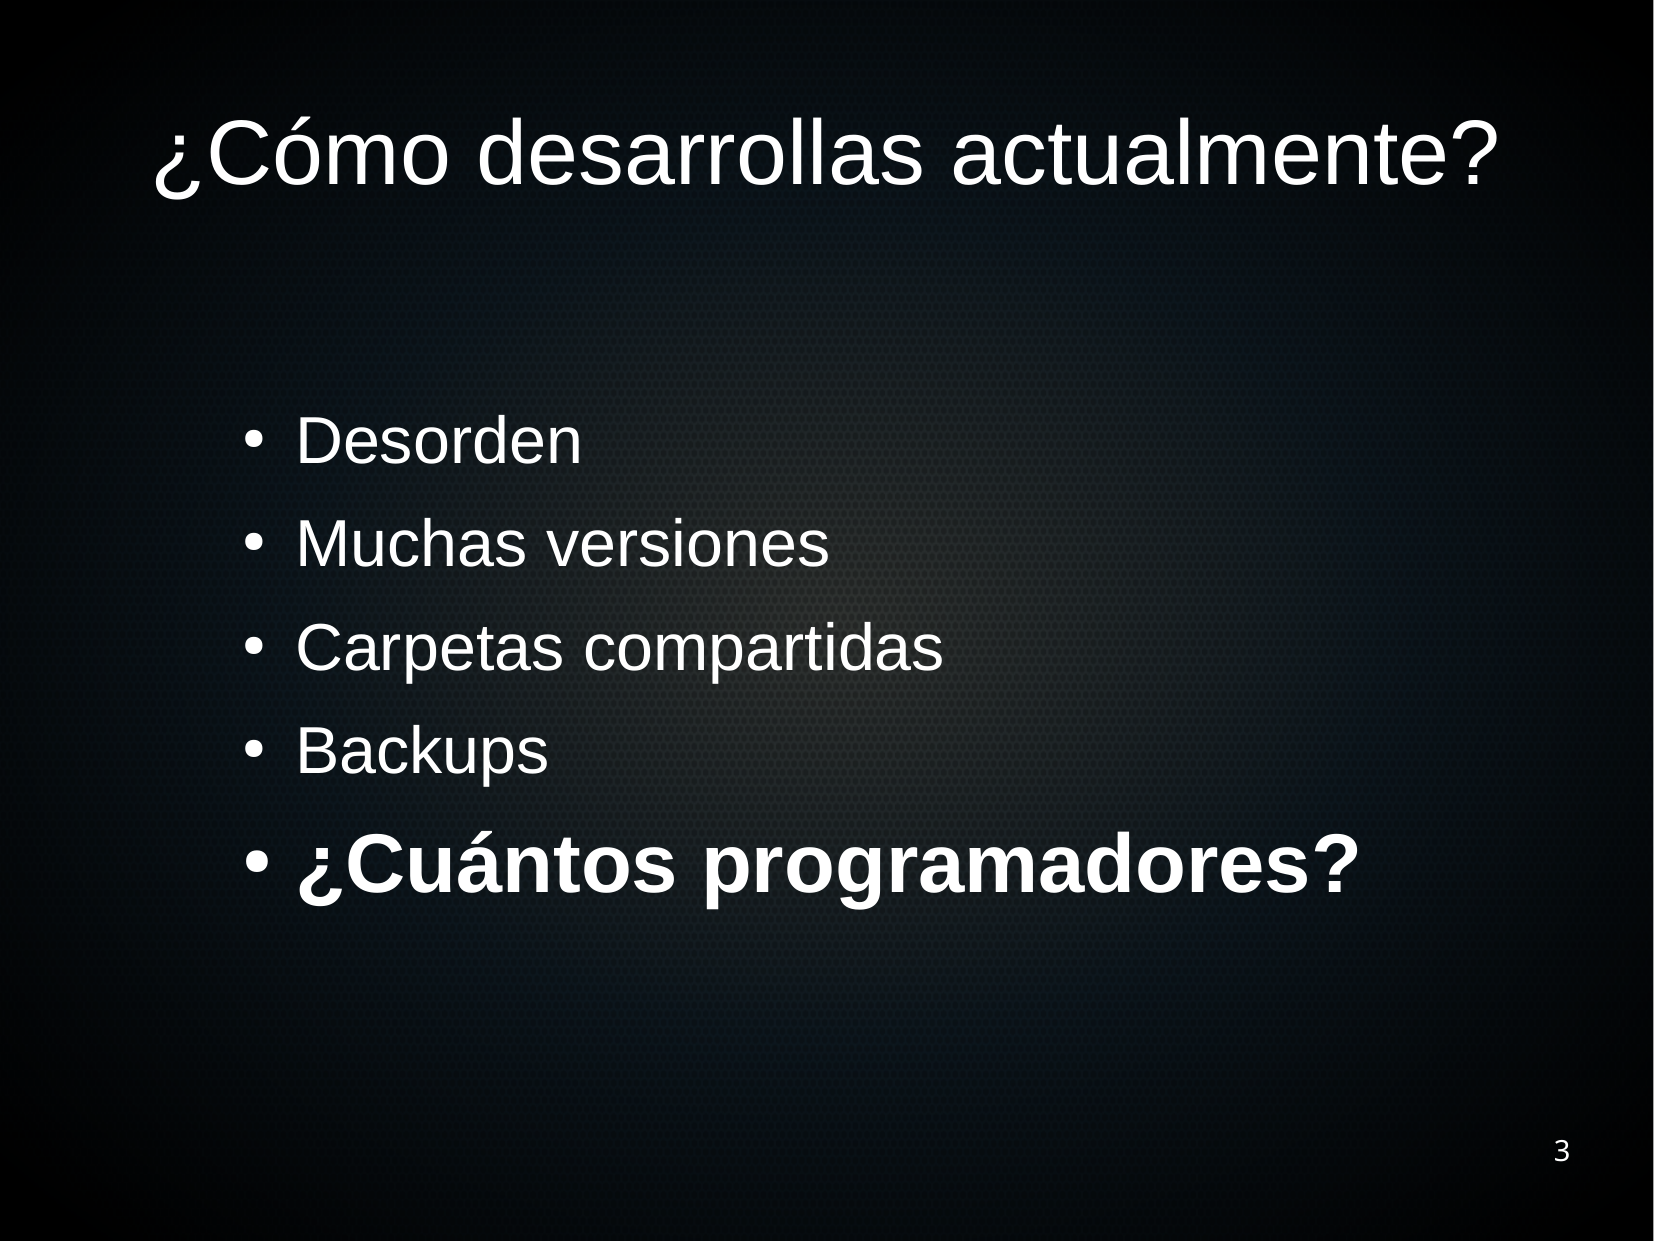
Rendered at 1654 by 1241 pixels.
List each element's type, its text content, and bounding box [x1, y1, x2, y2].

picture [0, 0, 1654, 1241]
list Desorden Muchas versiones Carpetas compartidas Backups ¿Cuántos programadores? [224, 402, 1441, 1123]
title ¿Cómo desarrollas actualmente? [82, 49, 1571, 257]
